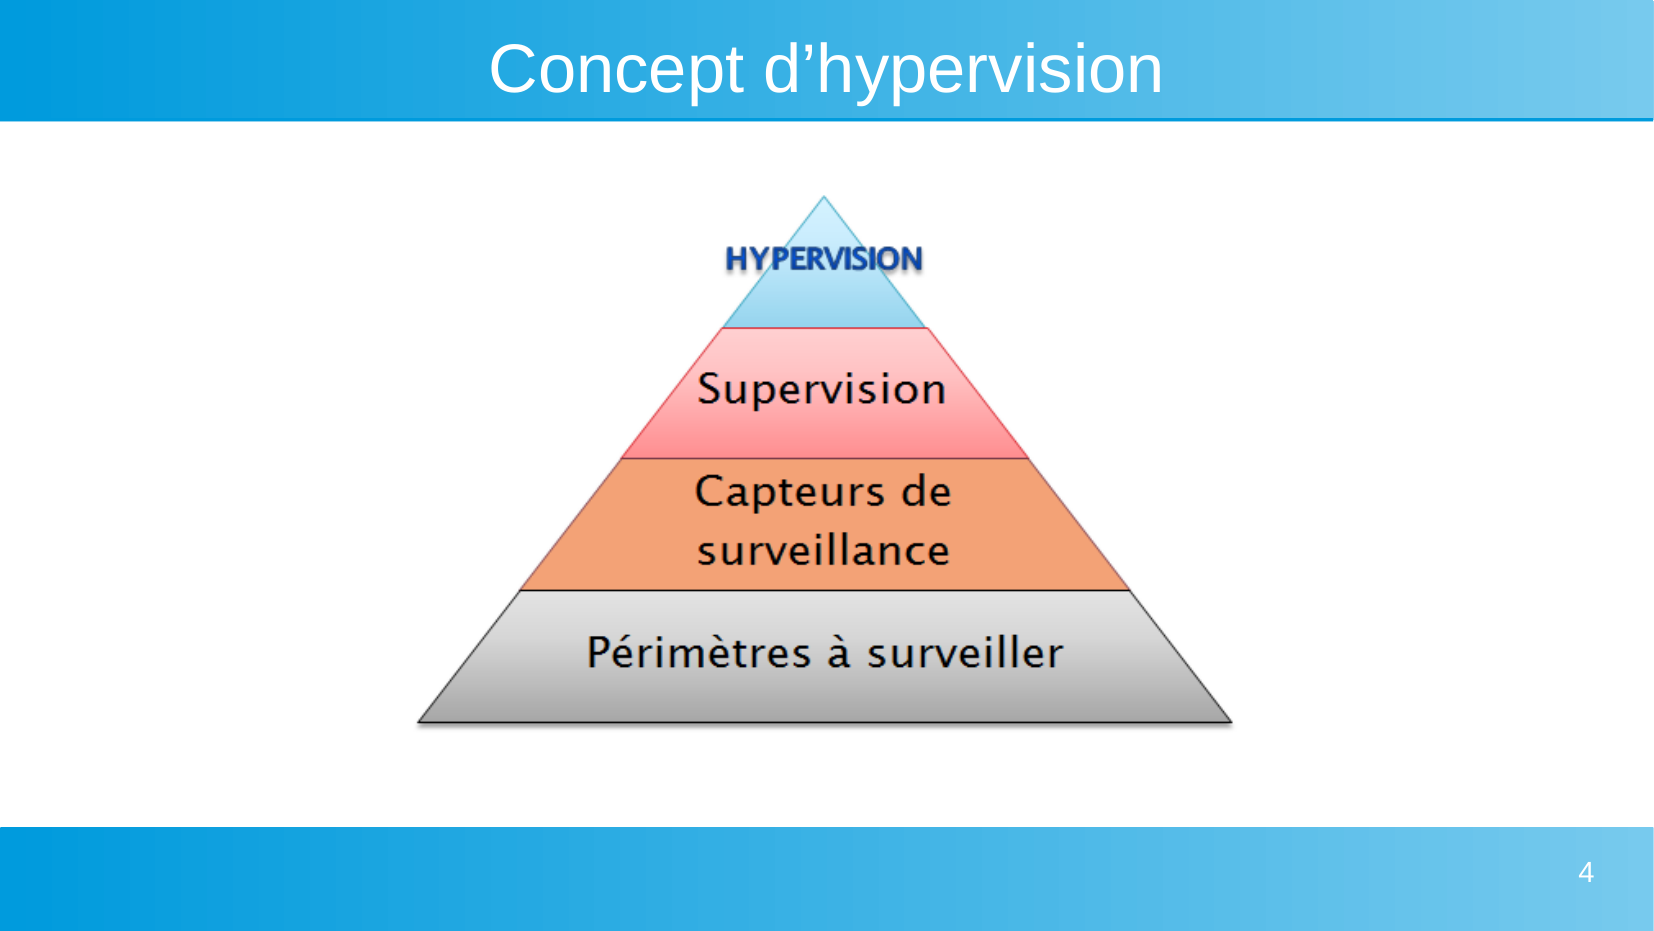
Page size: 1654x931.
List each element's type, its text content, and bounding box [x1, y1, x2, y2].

picture [401, 177, 1241, 739]
title Concept d’hypervision [59, 29, 1595, 108]
